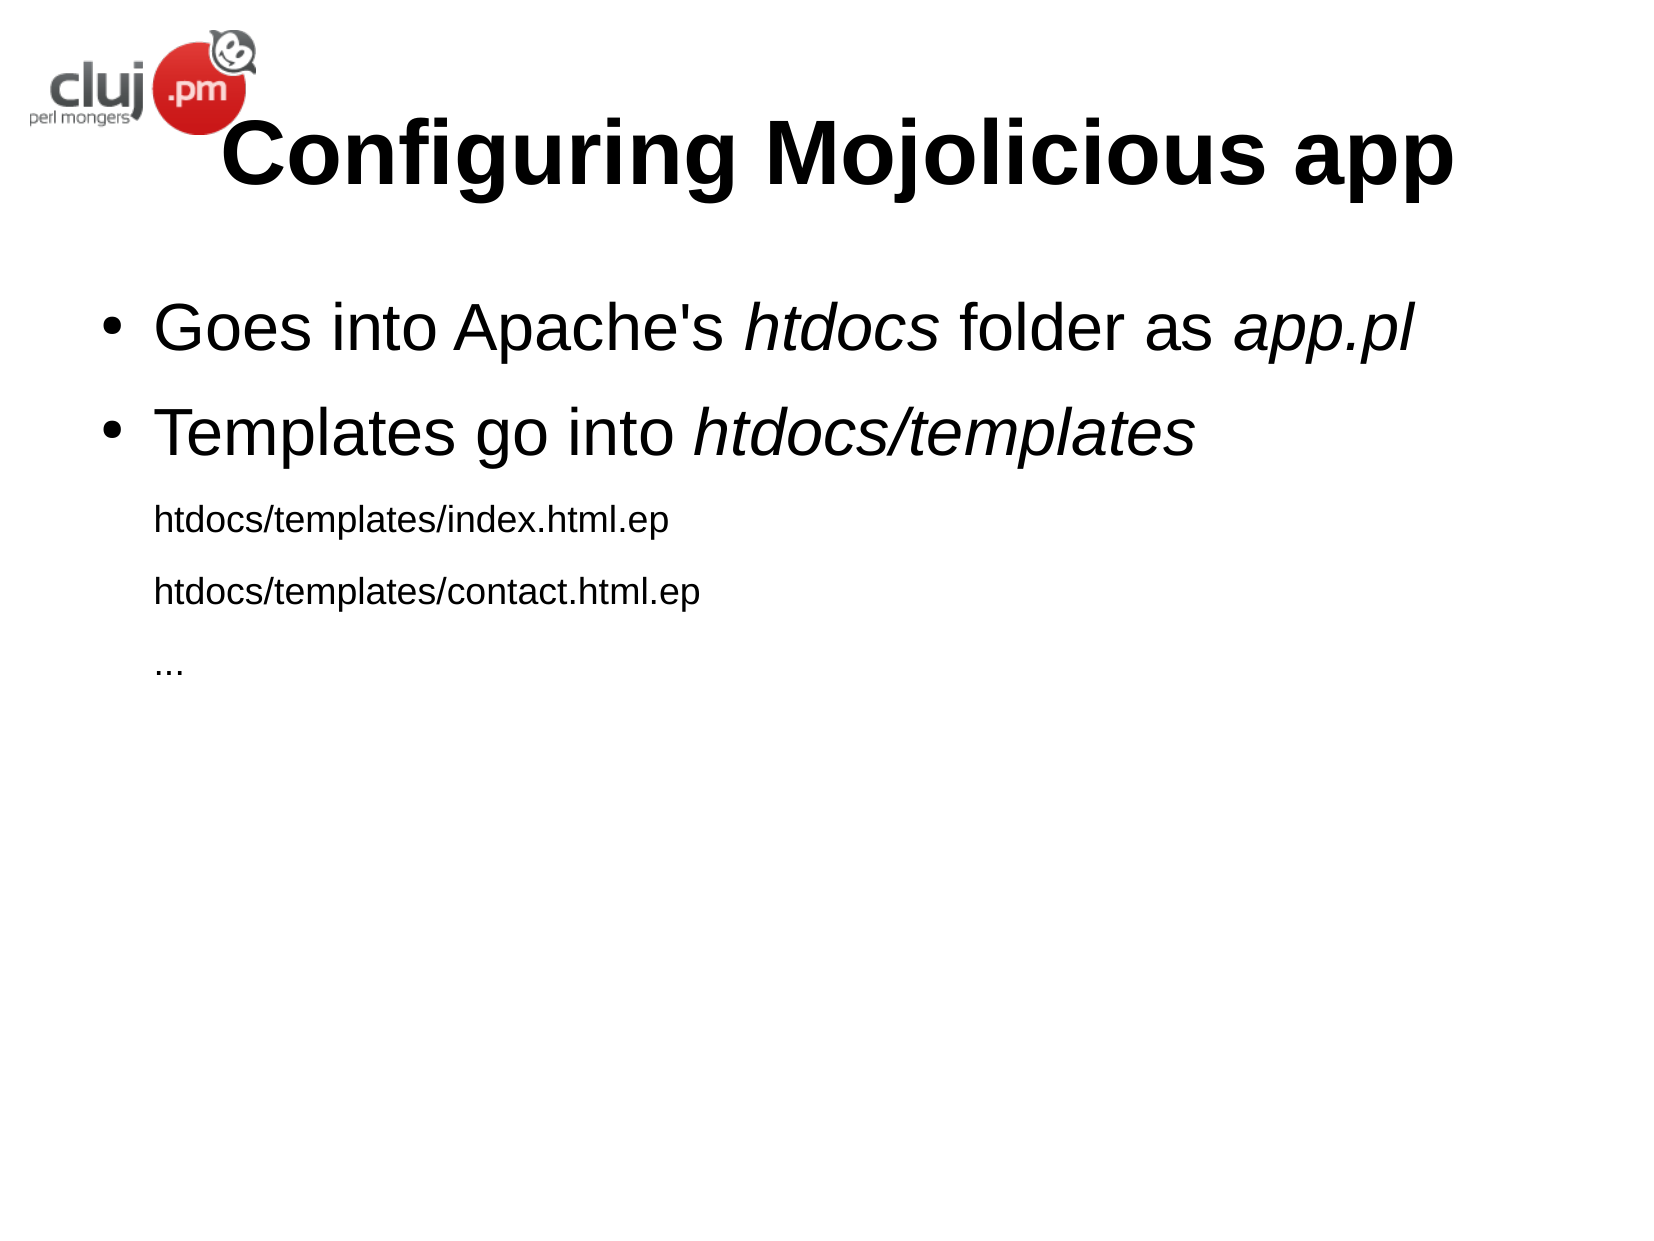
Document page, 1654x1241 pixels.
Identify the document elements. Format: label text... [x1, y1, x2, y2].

picture [30, 30, 256, 135]
title Configuring Mojolicious app [82, 49, 1571, 257]
list Goes into Apache's htdocs folder as app.pl Templates go into htdocs/templates htdocs/templates/index.html.ep htdocs/templates/contact.html.ep ... [82, 290, 1538, 1010]
